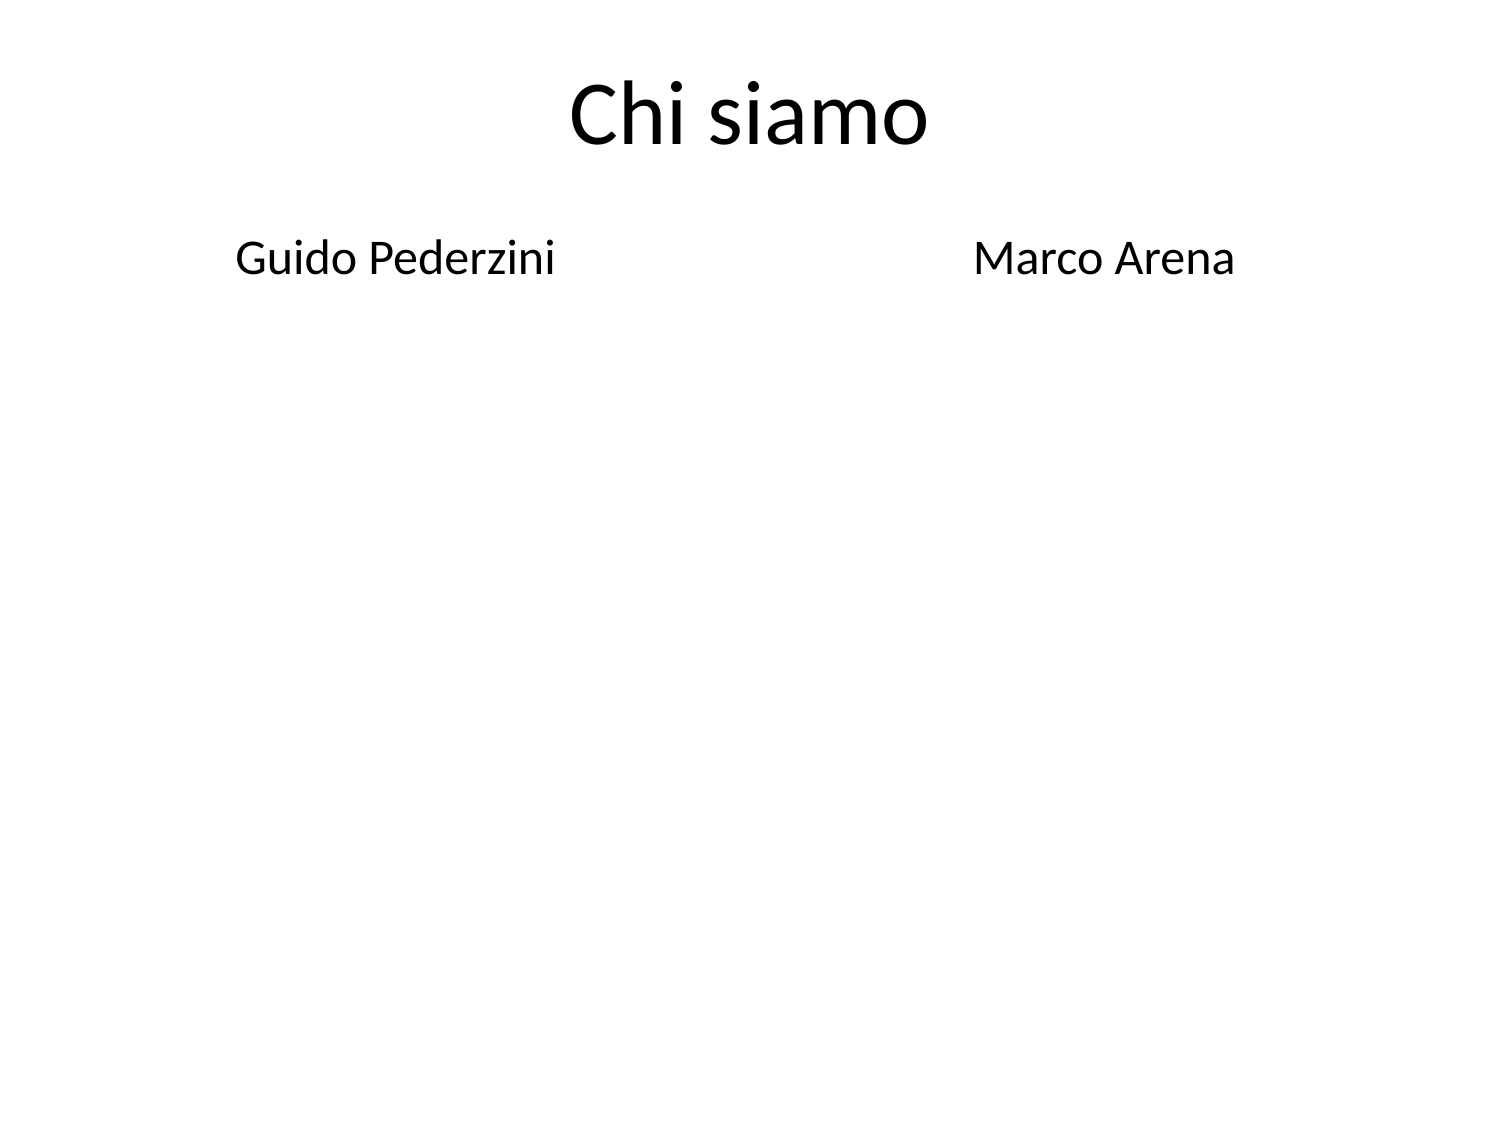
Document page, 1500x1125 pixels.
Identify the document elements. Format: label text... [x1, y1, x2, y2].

table_header Marco Arena [750, 229, 1459, 305]
table_cell [41, 305, 750, 1025]
title Chi siamo [75, 45, 1425, 229]
table_cell [750, 305, 1459, 1025]
table_header Guido Pederzini [41, 229, 750, 305]
